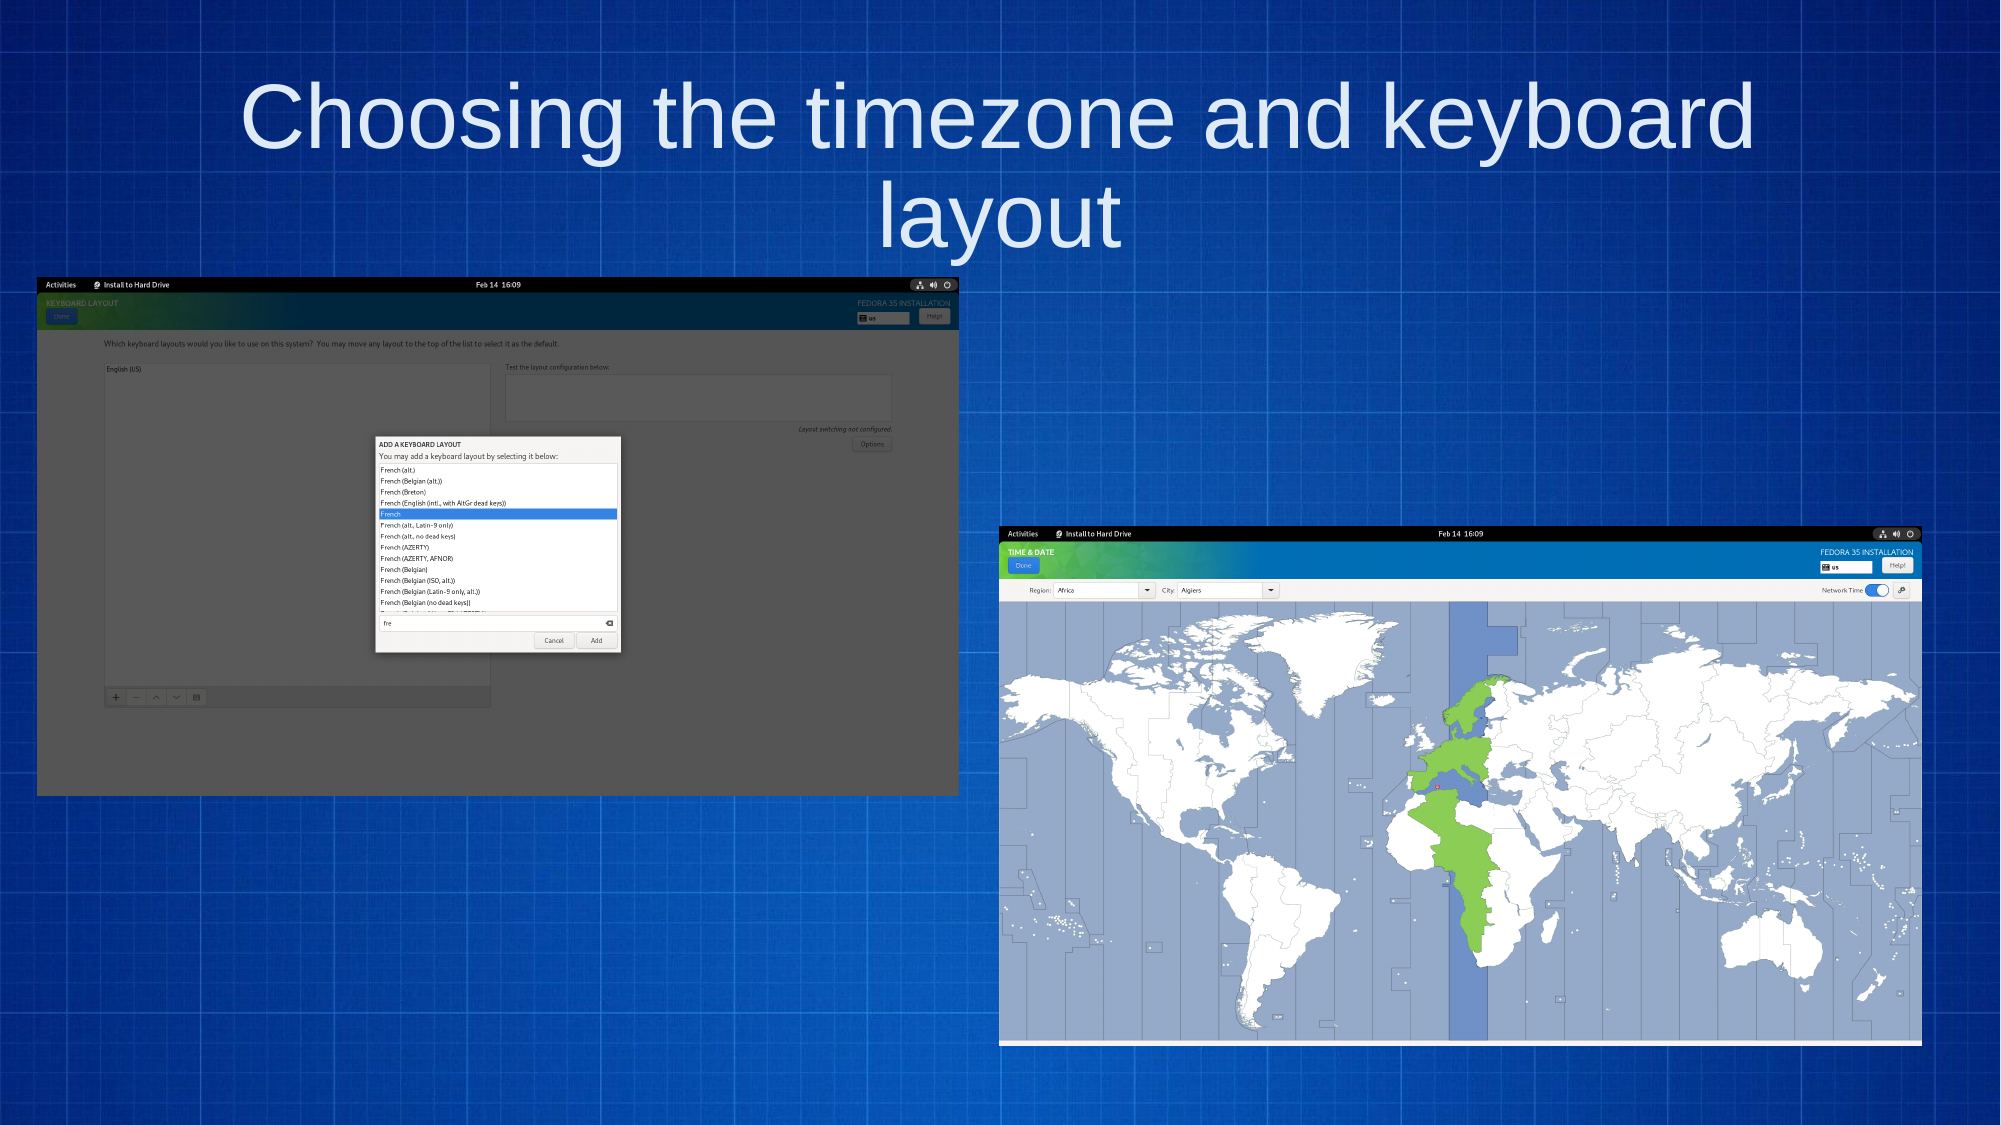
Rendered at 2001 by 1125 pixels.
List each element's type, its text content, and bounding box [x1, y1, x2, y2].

title Choosing the timezone and keyboard layout [137, 59, 1863, 278]
picture [0, 0, 2001, 1125]
